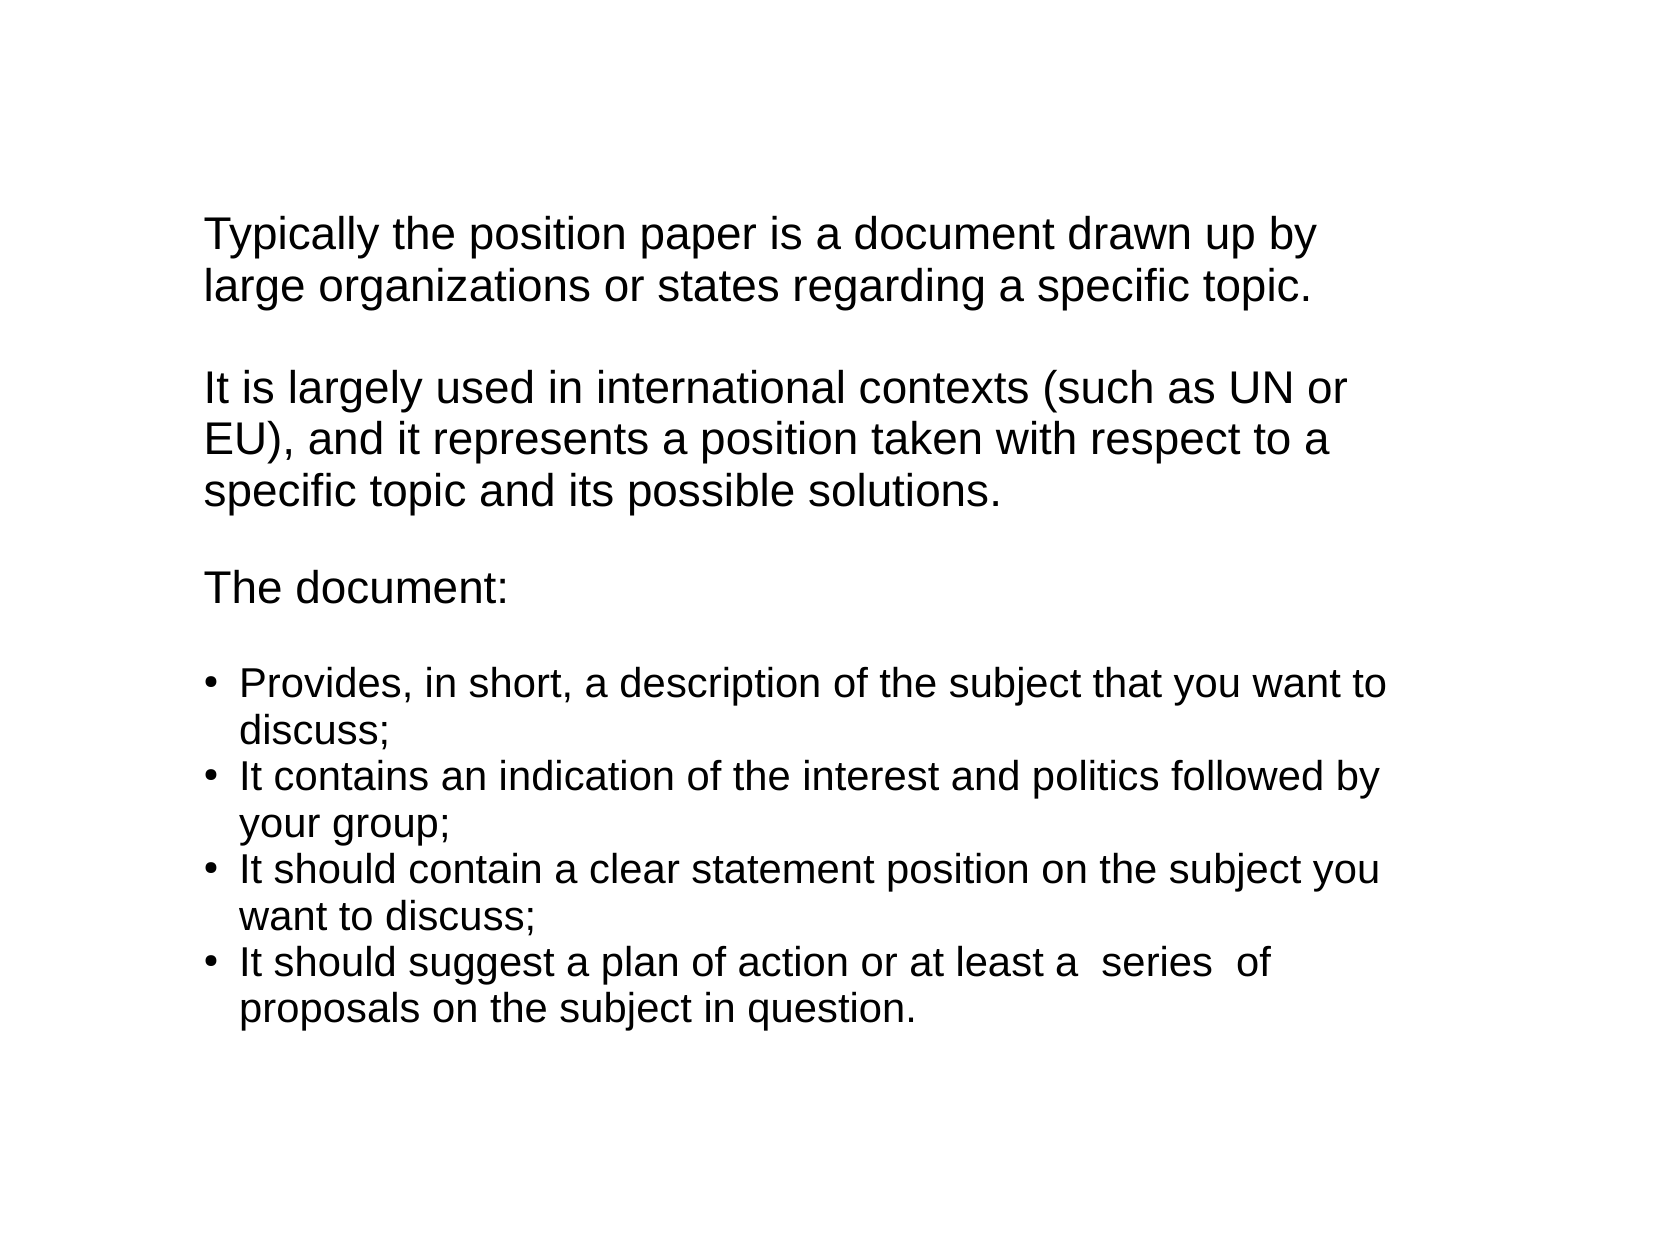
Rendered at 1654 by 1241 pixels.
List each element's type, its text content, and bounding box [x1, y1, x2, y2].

text_box Typically the position paper is a document drawn up by large organizations or states regarding a specific topic. It is largely used in international contexts (such as UN or EU), and it represents a position taken with respect to a specific topic and its possible solutions. The document: Provides, in short, a description of the subject that you want to discuss; It contains an indication of the interest and politics followed by your group; It should contain a clear statement position on the subject you want to discuss; It should suggest a plan of action or at least a series of proposals on the subject in question. [188, 200, 1430, 1040]
